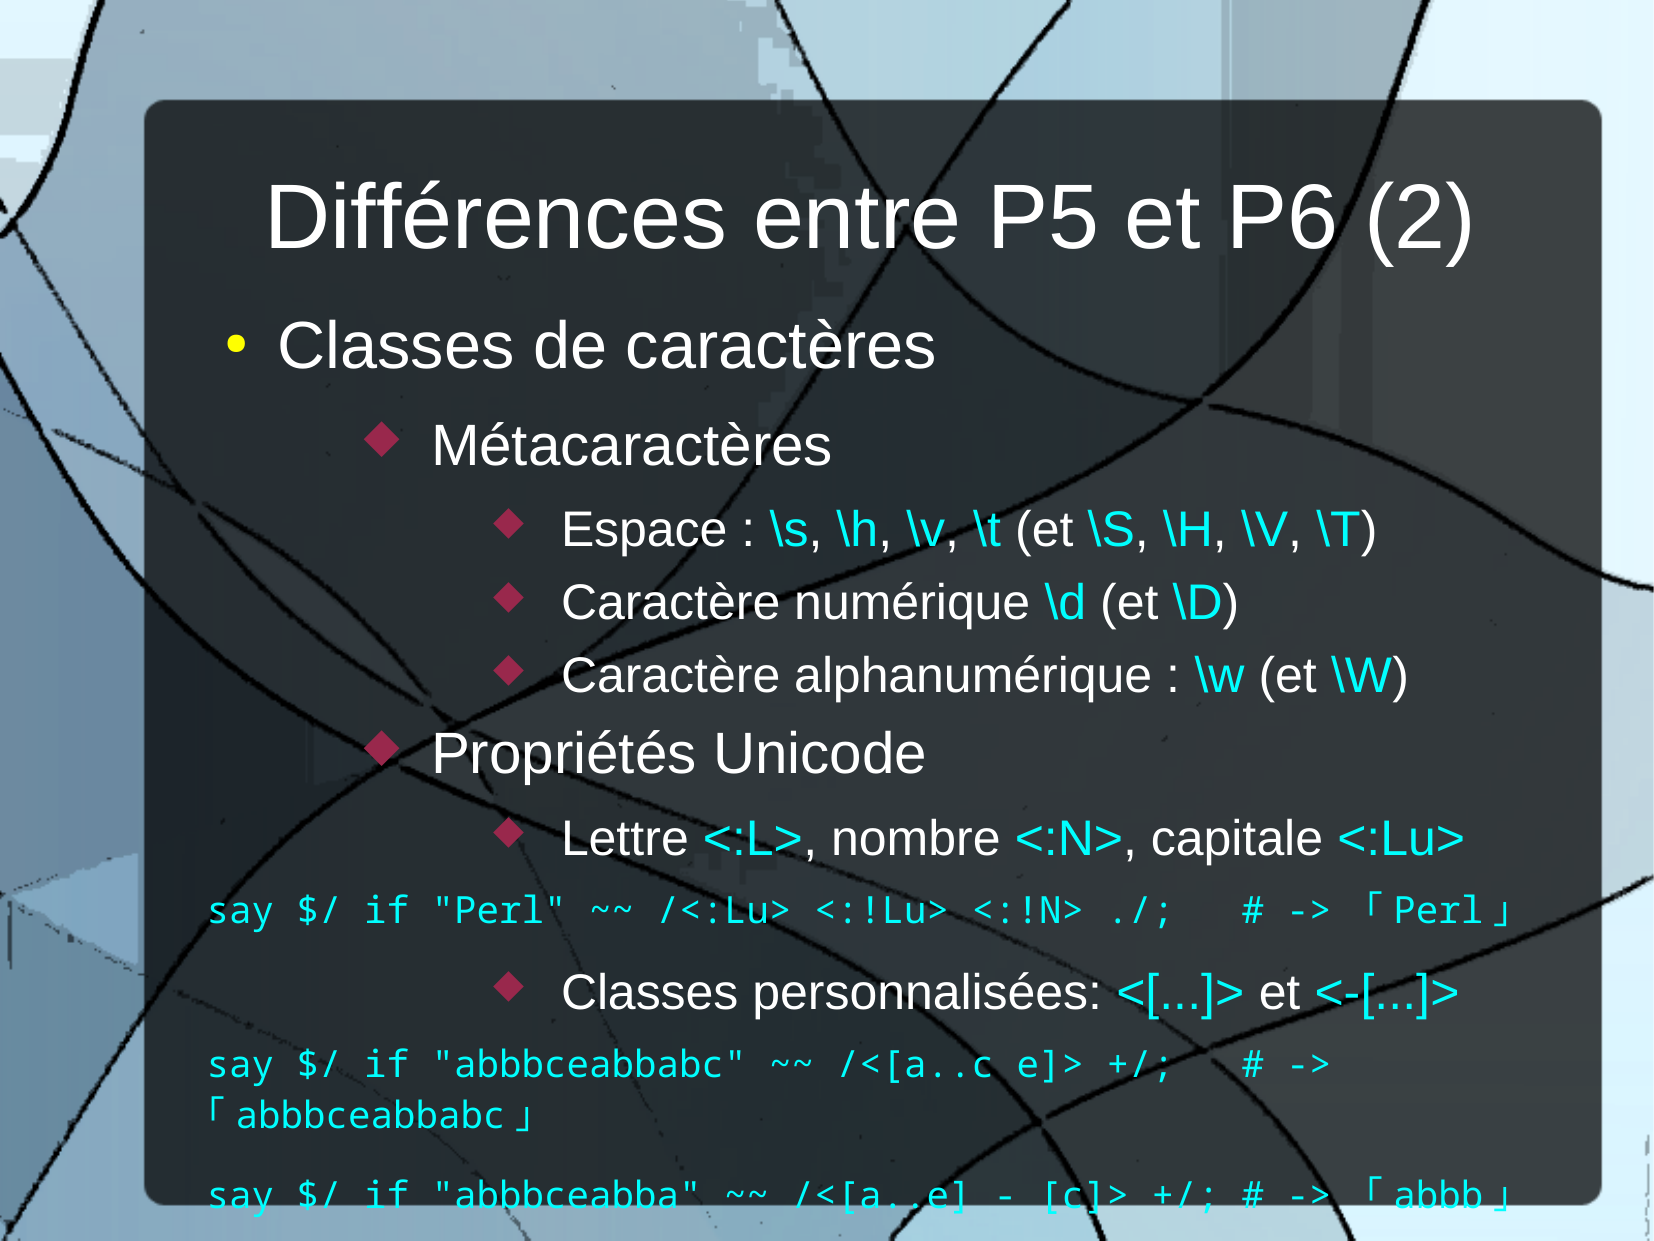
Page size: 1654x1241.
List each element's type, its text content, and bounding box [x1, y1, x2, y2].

picture [0, 0, 1654, 1241]
list Classes de caractères Métacaractères Espace : \s, \h, \v, \t (et \S, \H, \V, \T) Caractère numérique \d (et \D) Caractère alphanumérique : \w (et \W) Propriétés Unicode Lettre <:L>, nombre <:N>, capitale <:Lu> say $/ if "Perl" ~~ /<:Lu> <:!Lu> <:!N> ./; # -> ｢Perl｣ Classes personnalisées: <[...]> et <-[...]> say $/ if "abbbceabbabc" ~~ /<[a..c e]> +/; # -> ｢abbbceabbabc｣ say $/ if "abbbceabba" ~~ /<[a..e] - [c]> +/; # -> ｢abbb｣ [206, 307, 1571, 1148]
title Différences entre P5 et P6 (2) [159, 108, 1583, 325]
